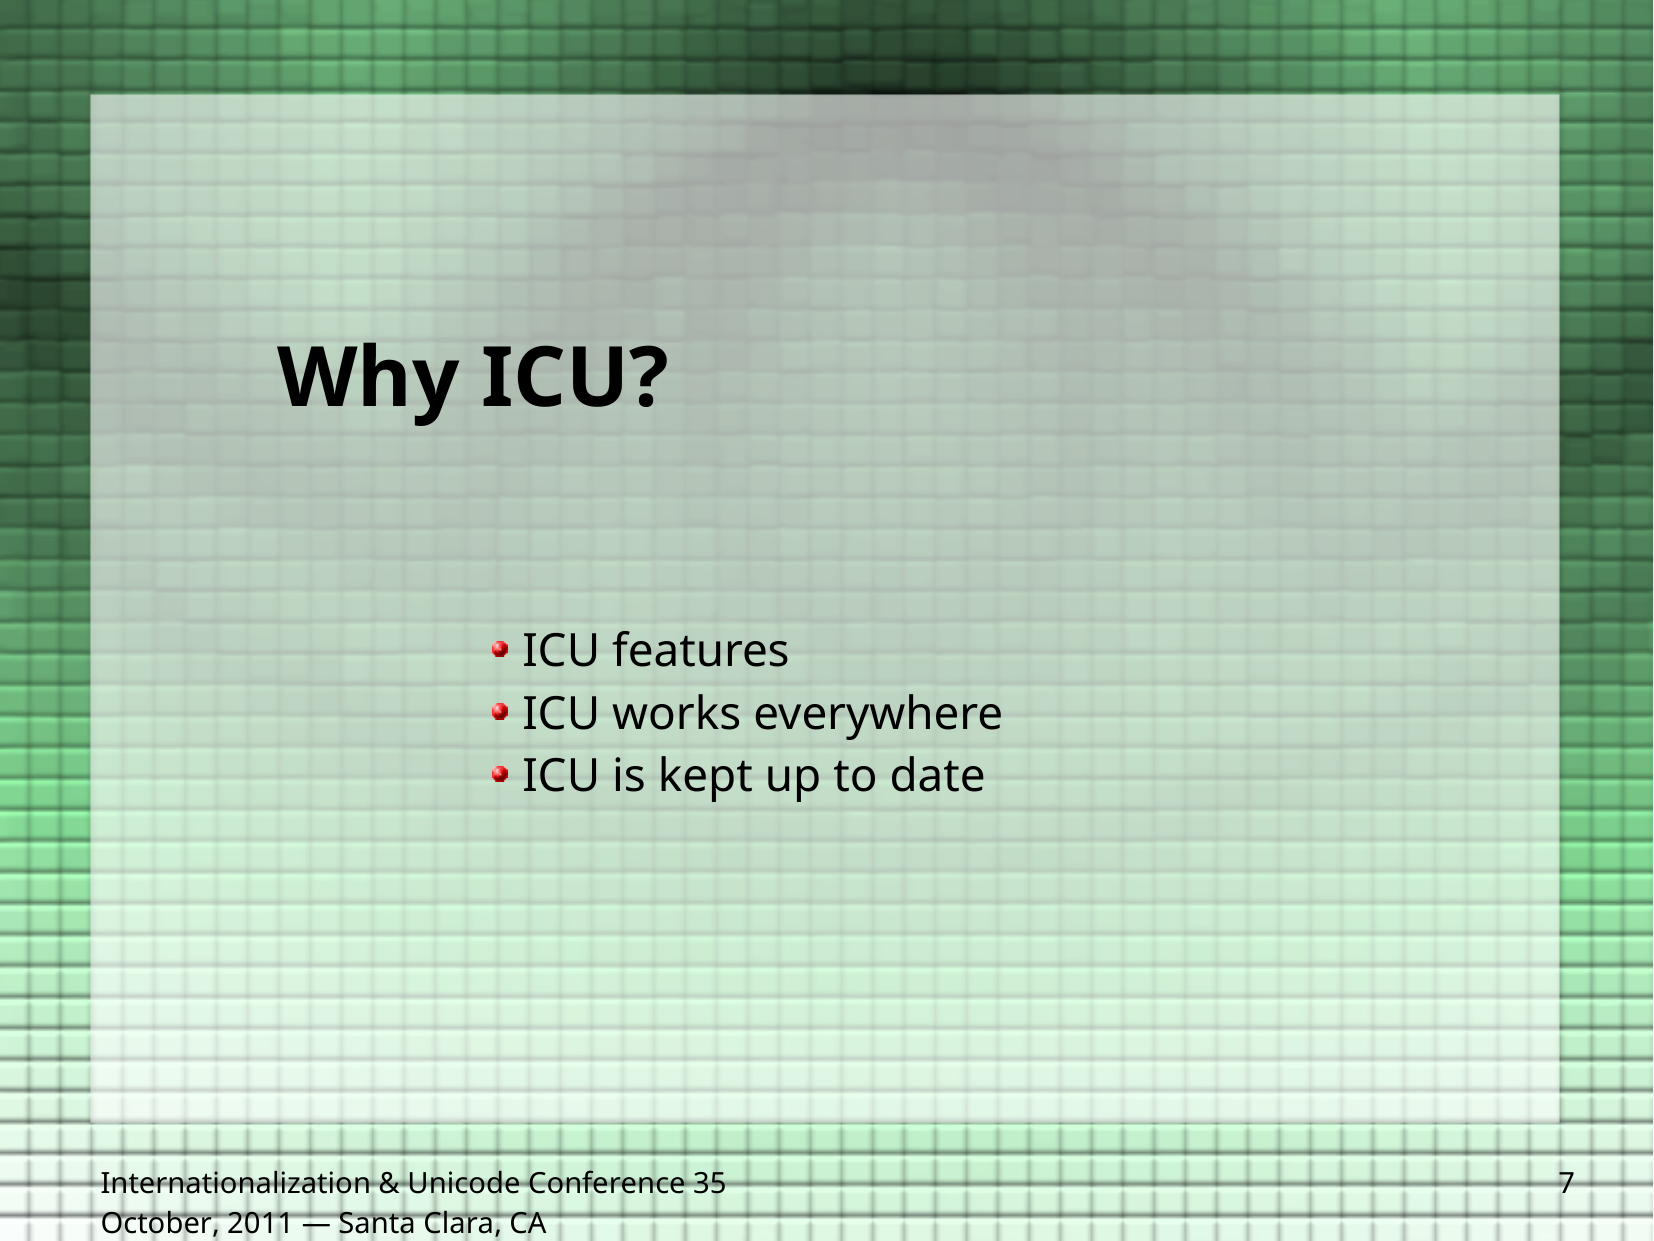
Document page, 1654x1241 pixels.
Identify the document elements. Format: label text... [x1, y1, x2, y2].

text_box ICU features ICU works everywhere ICU is kept up to date [477, 610, 1050, 785]
text_box Why ICU? [262, 309, 1276, 451]
picture [0, 0, 1654, 1241]
